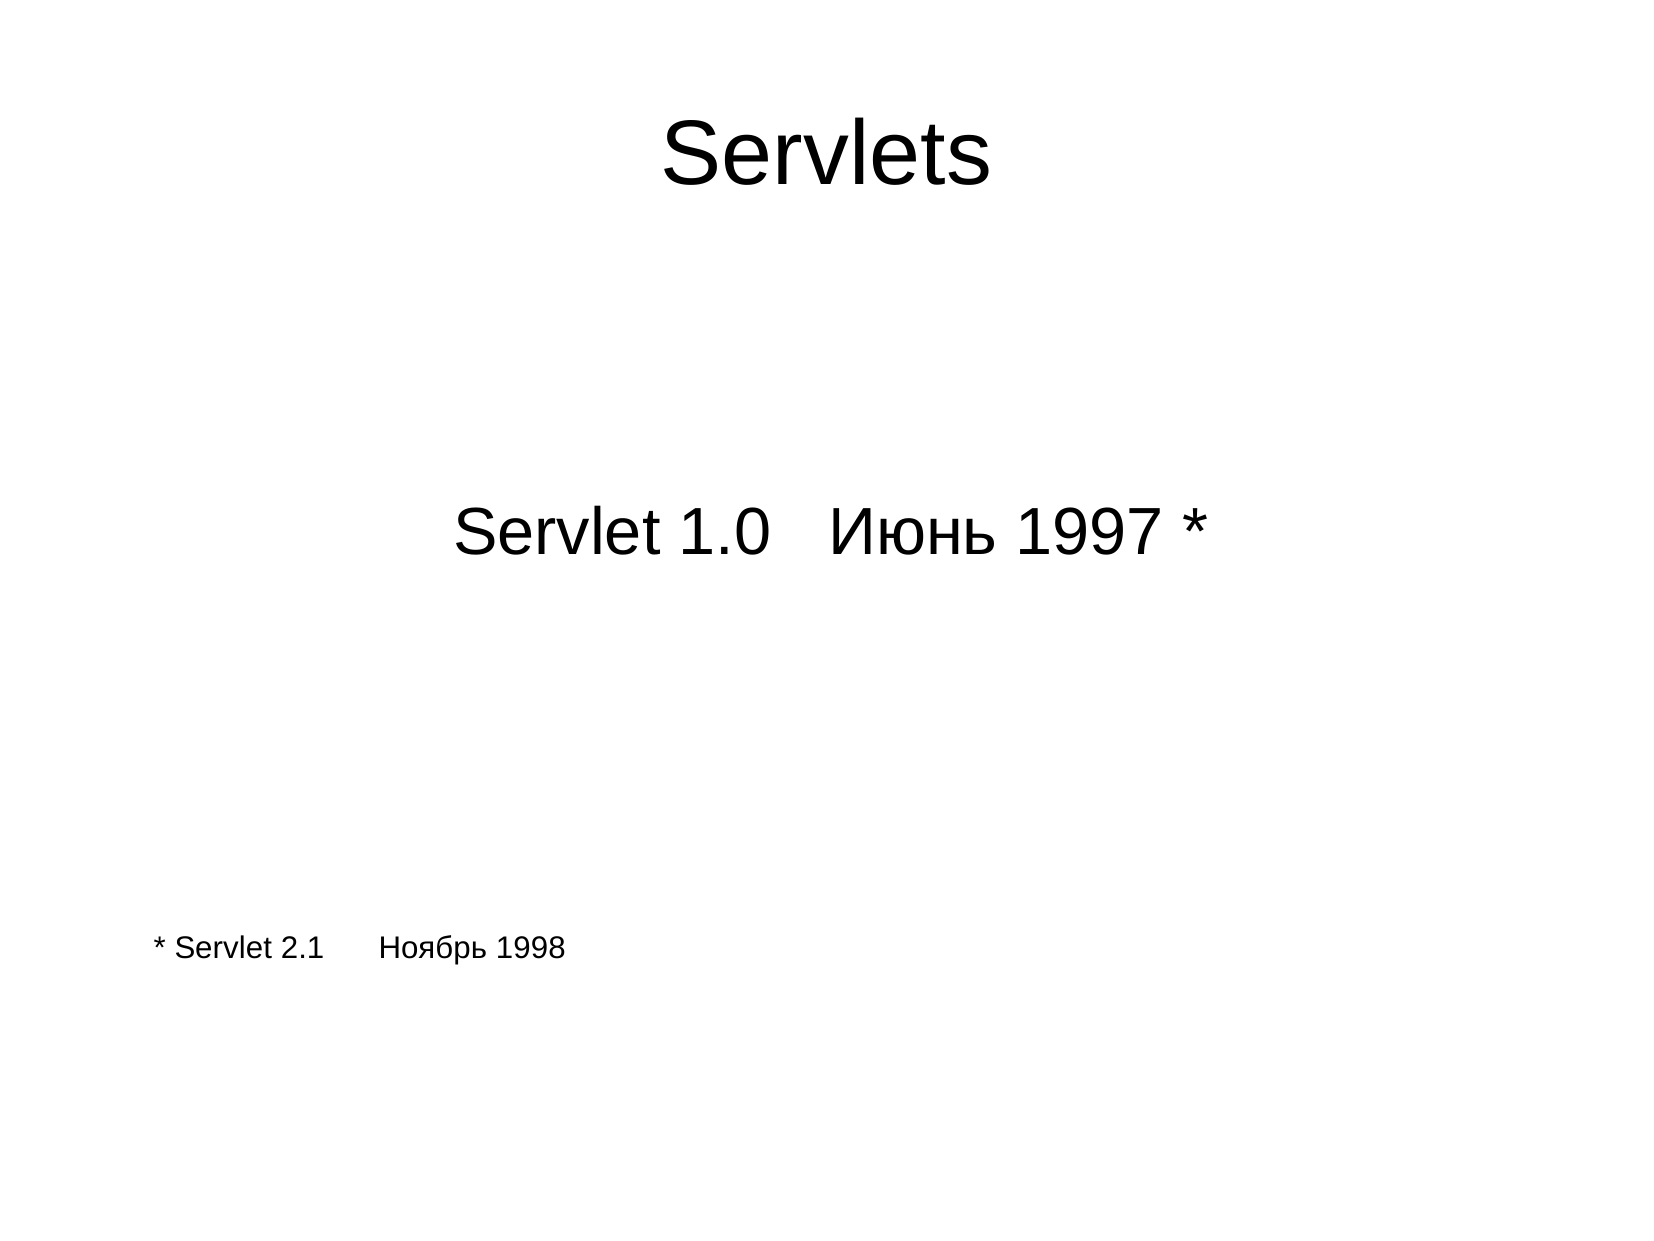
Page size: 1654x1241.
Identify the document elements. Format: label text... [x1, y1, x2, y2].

list * Servlet 2.1 Ноябрь 1998 [82, 930, 1571, 1009]
list Servlet 1.0 Июнь 1997 * [86, 390, 1576, 734]
title Servlets [82, 49, 1571, 257]
